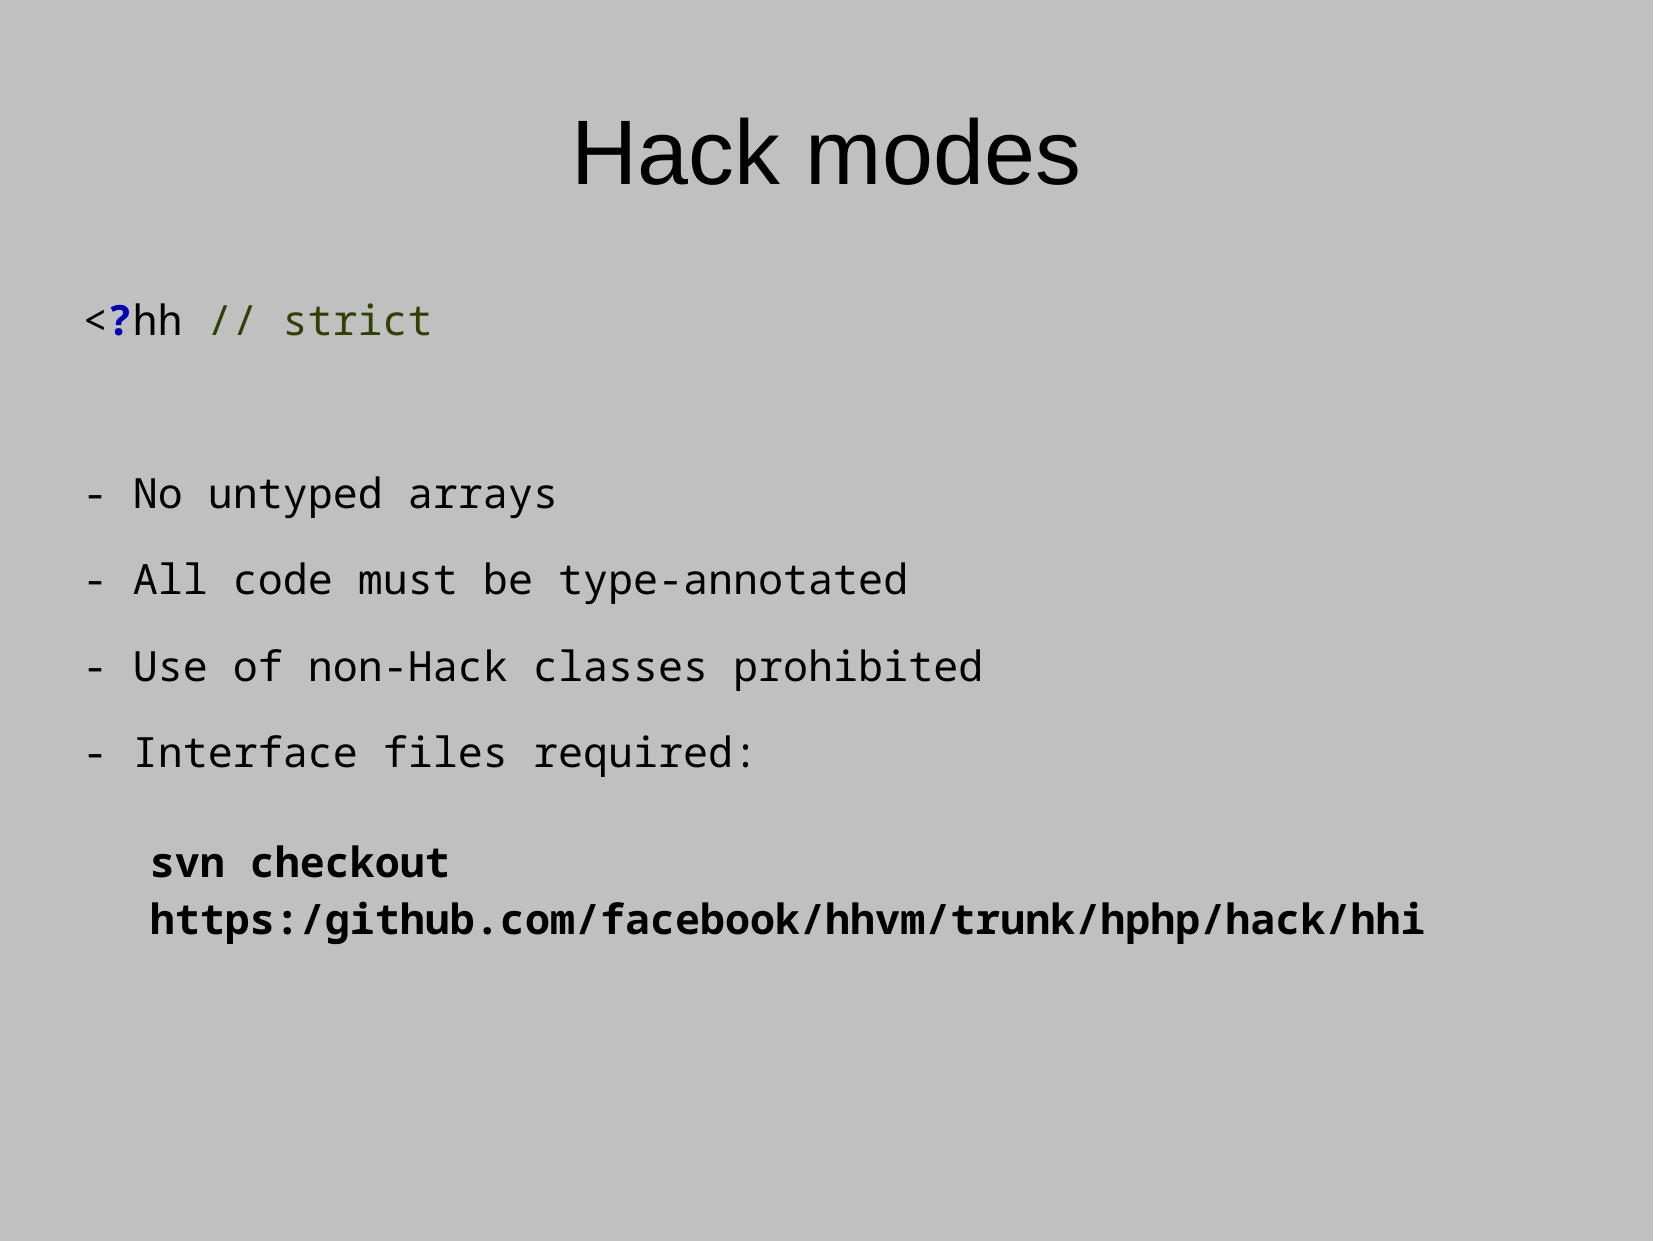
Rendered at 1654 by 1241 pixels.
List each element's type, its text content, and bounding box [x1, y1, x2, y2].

list <?hh // strict - No untyped arrays - All code must be type-annotated - Use of non-Hack classes prohibited - Interface files required: [82, 290, 1653, 1010]
title Hack modes [82, 49, 1571, 257]
text_box svn checkout https:/github.com/facebook/hhvm/trunk/hphp/hack/hhi [135, 825, 1653, 979]
